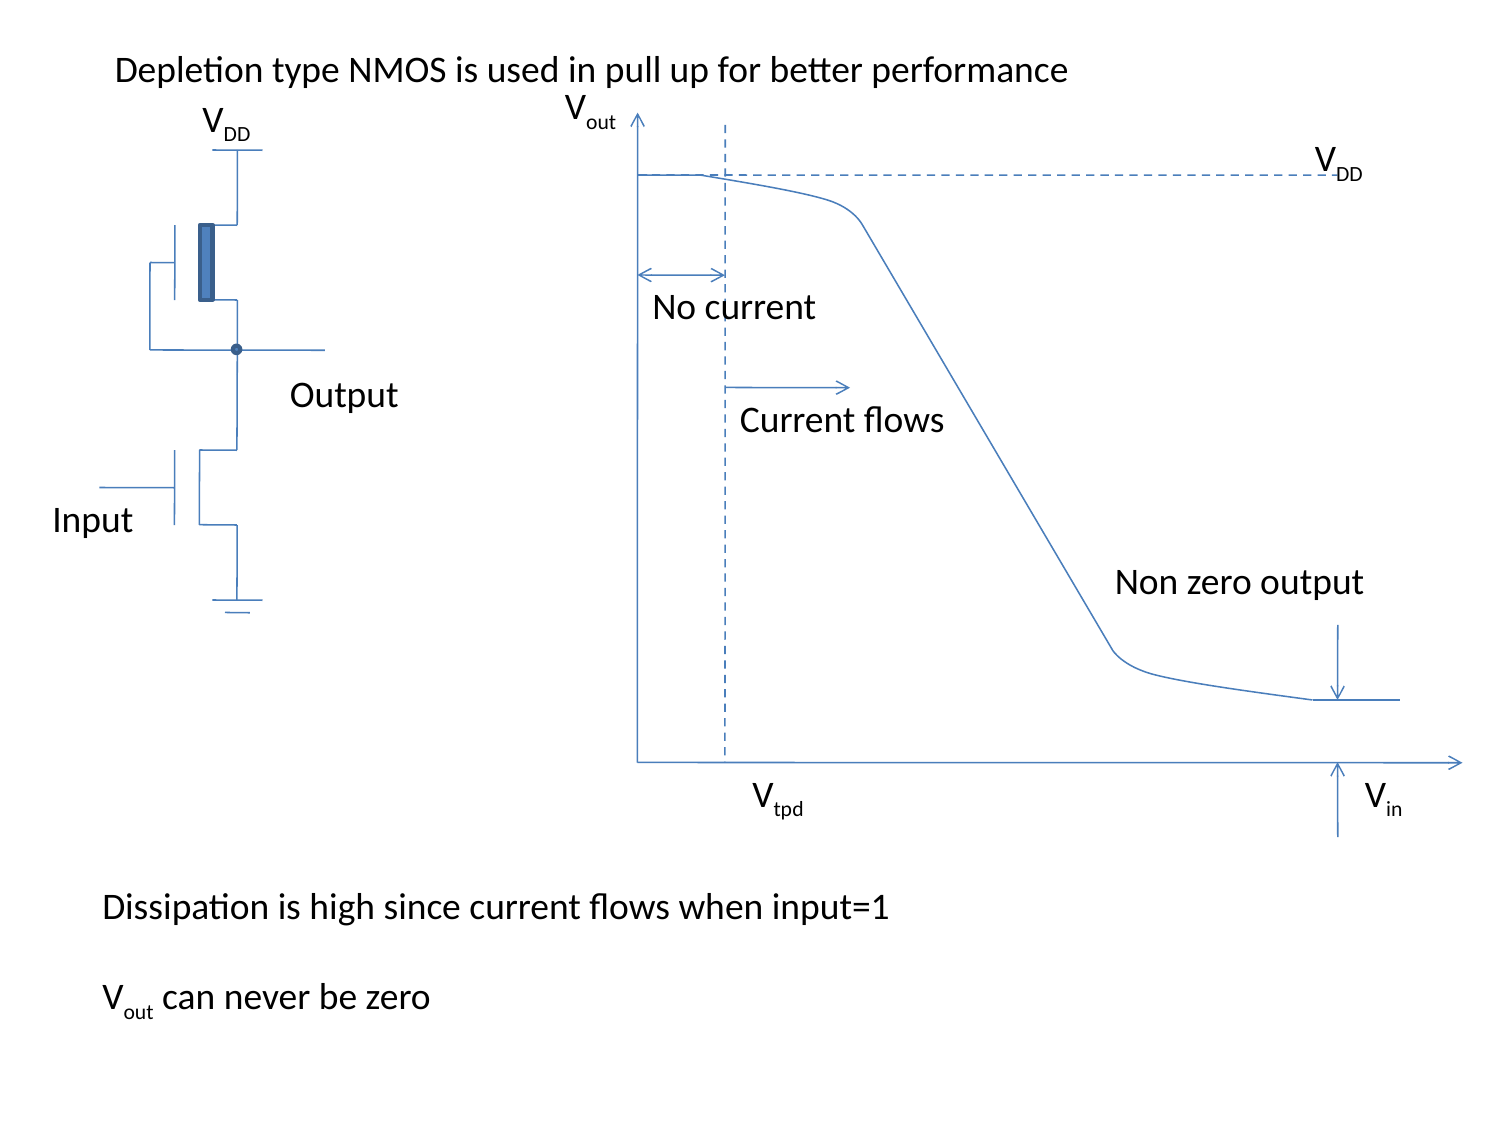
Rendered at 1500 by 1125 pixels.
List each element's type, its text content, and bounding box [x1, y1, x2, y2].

text_box Output [274, 362, 438, 423]
text_box No current [637, 274, 925, 335]
text_box Current flows [724, 387, 1038, 448]
text_box VDD [1299, 126, 1413, 193]
text_box [199, 224, 213, 300]
text_box Non zero output [1100, 549, 1425, 610]
text_box Vtpd [737, 762, 850, 829]
text_box Dissipation is high since current flows when input=1 Vout can never be zero [87, 874, 1425, 1031]
text_box [232, 345, 241, 354]
text_box Depletion type NMOS is used in pull up for better performance [99, 37, 1400, 98]
text_box VDD [187, 98, 300, 154]
text_box Input [37, 487, 200, 548]
text_box Vout [549, 74, 663, 141]
text_box Vin [1350, 762, 1463, 829]
